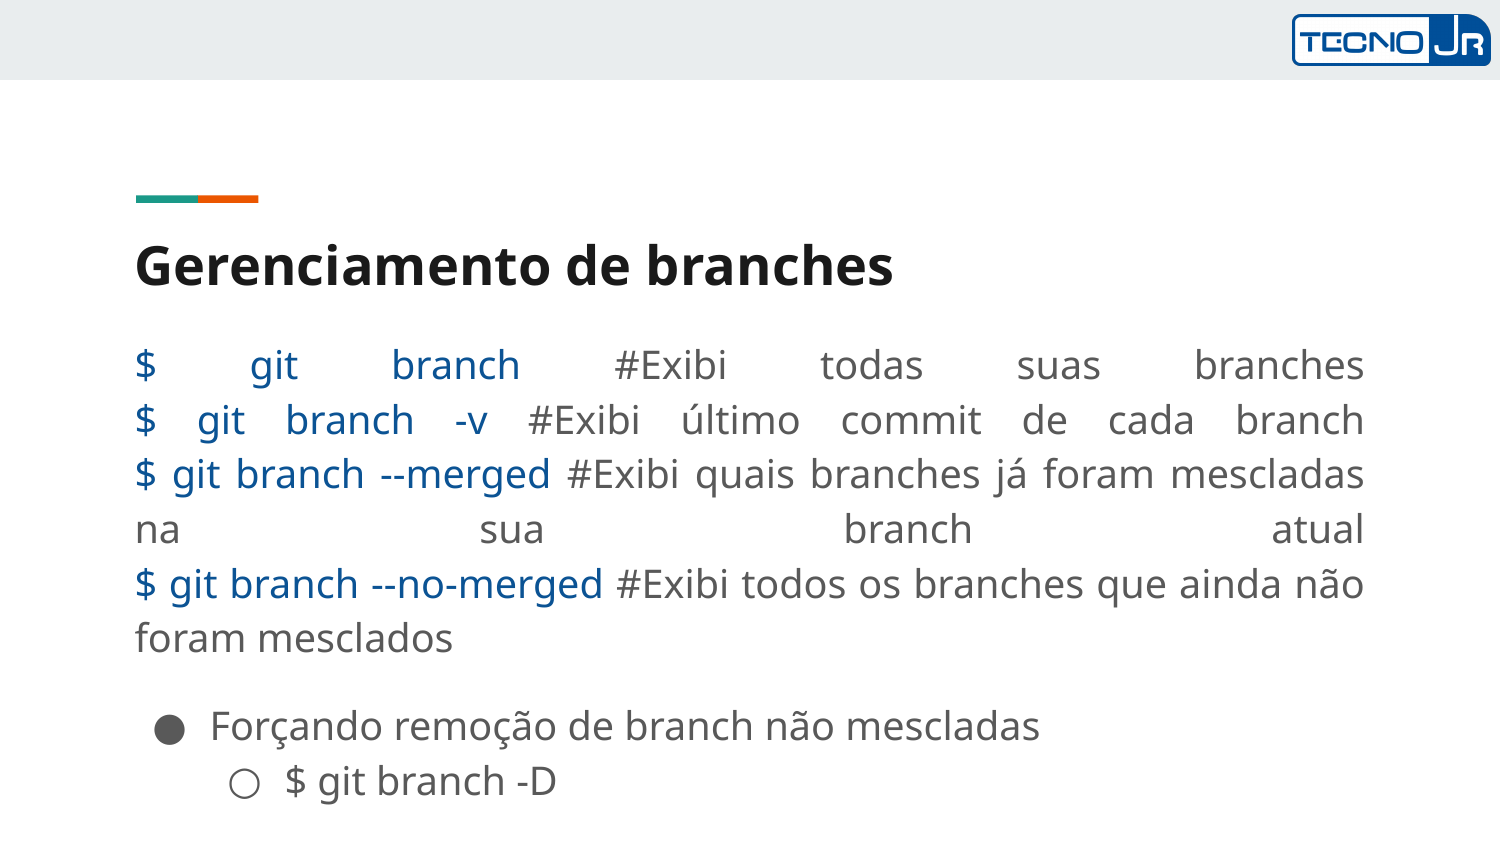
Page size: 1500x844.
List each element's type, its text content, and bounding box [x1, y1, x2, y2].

picture [1292, 14, 1491, 66]
title Gerenciamento de branches [119, 216, 1381, 305]
list $ git branch #Exibi todas suas branches $ git branch -v #Exibi último commit de cada branch $ git branch --merged #Exibi quais branches já foram mescladas na sua branch atual $ git branch --no-merged #Exibi todos os branches que ainda não foram mesclados Forçando remoção de branch não mescladas $ git branch -D [119, 341, 1381, 796]
